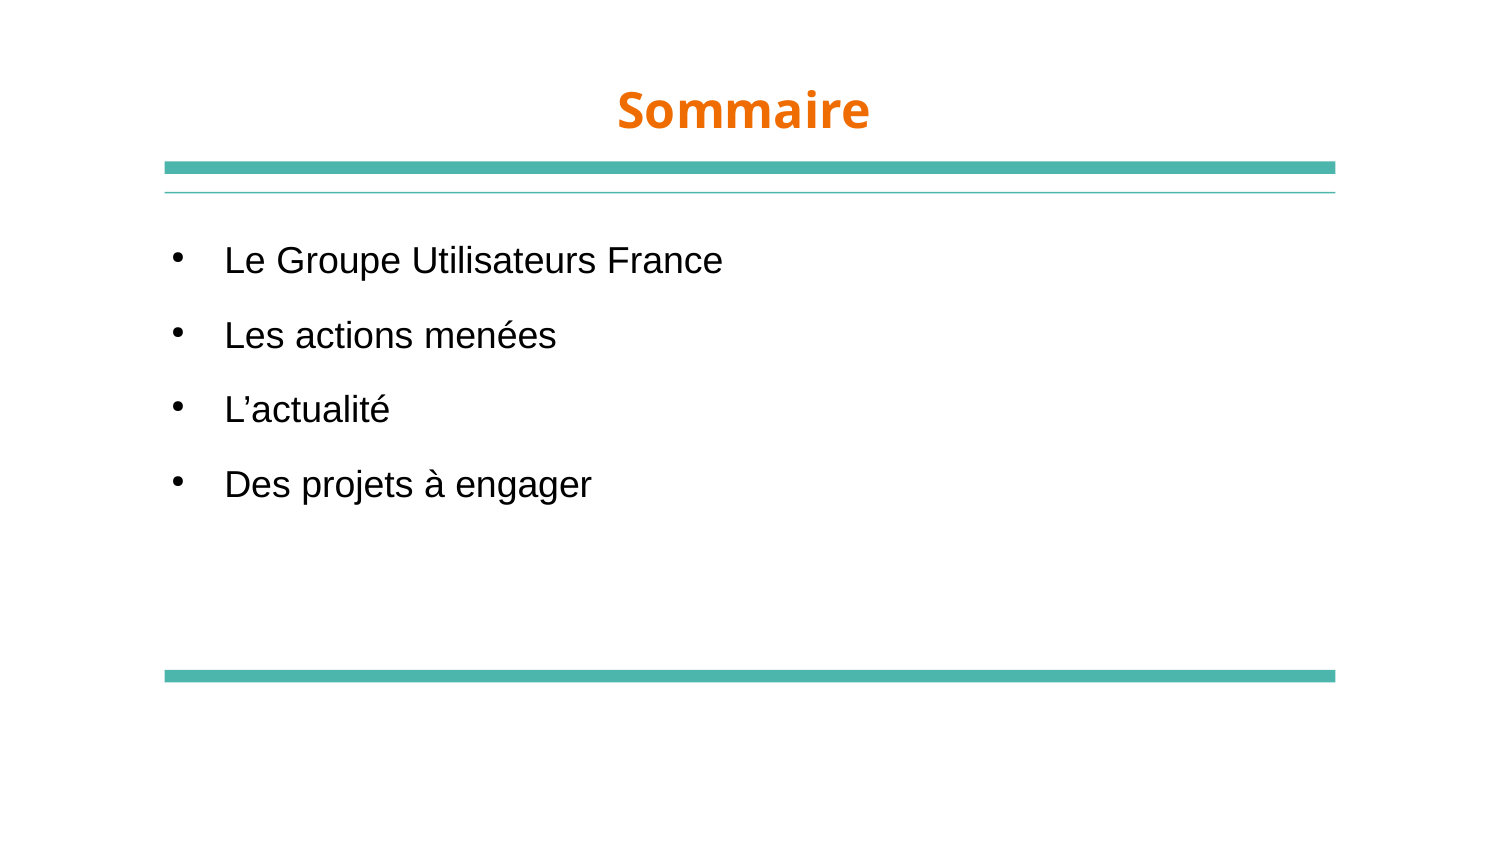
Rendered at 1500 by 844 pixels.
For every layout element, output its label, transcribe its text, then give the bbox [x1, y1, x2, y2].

list Le Groupe Utilisateurs France Les actions menées L’actualité Des projets à engager [153, 236, 1347, 658]
title Sommaire [76, 75, 1412, 154]
